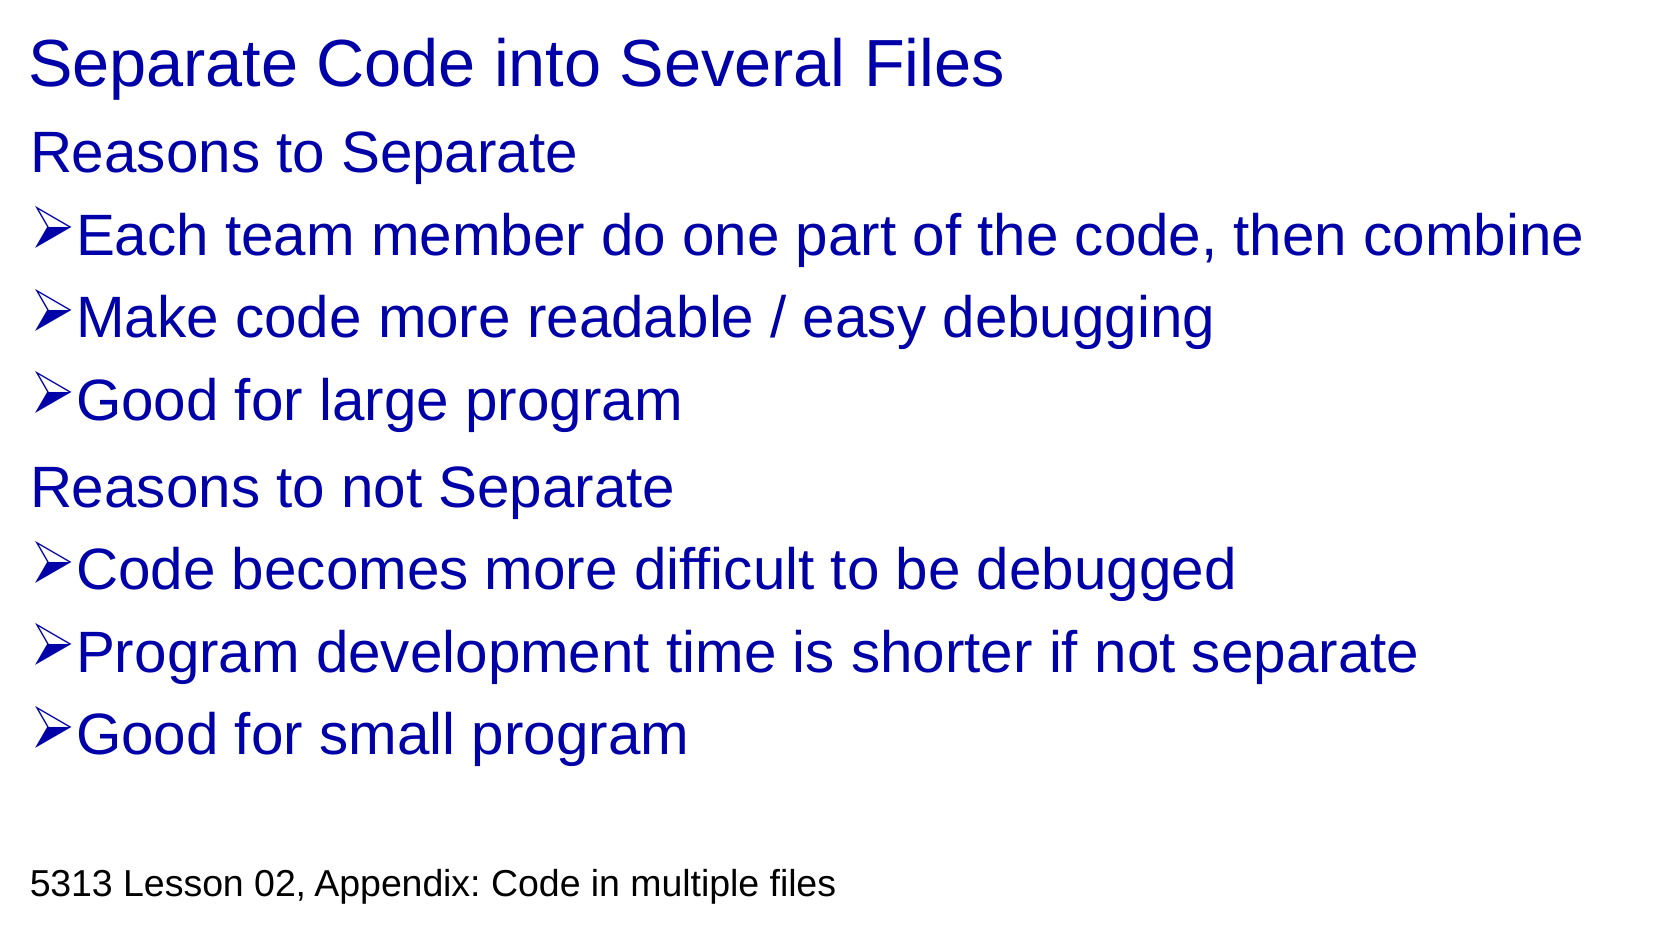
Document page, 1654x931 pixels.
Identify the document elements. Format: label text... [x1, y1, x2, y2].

title Separate Code into Several Files [28, 21, 1626, 106]
list Reasons to Separate Each team member do one part of the code, then combine Make code more readable / easy debugging Good for large program Reasons to not Separate Code becomes more difficult to be debugged Program development time is shorter if not separate Good for small program [30, 120, 1645, 916]
text_box 5313 Lesson 02, Appendix: Code in multiple files [15, 855, 1111, 912]
